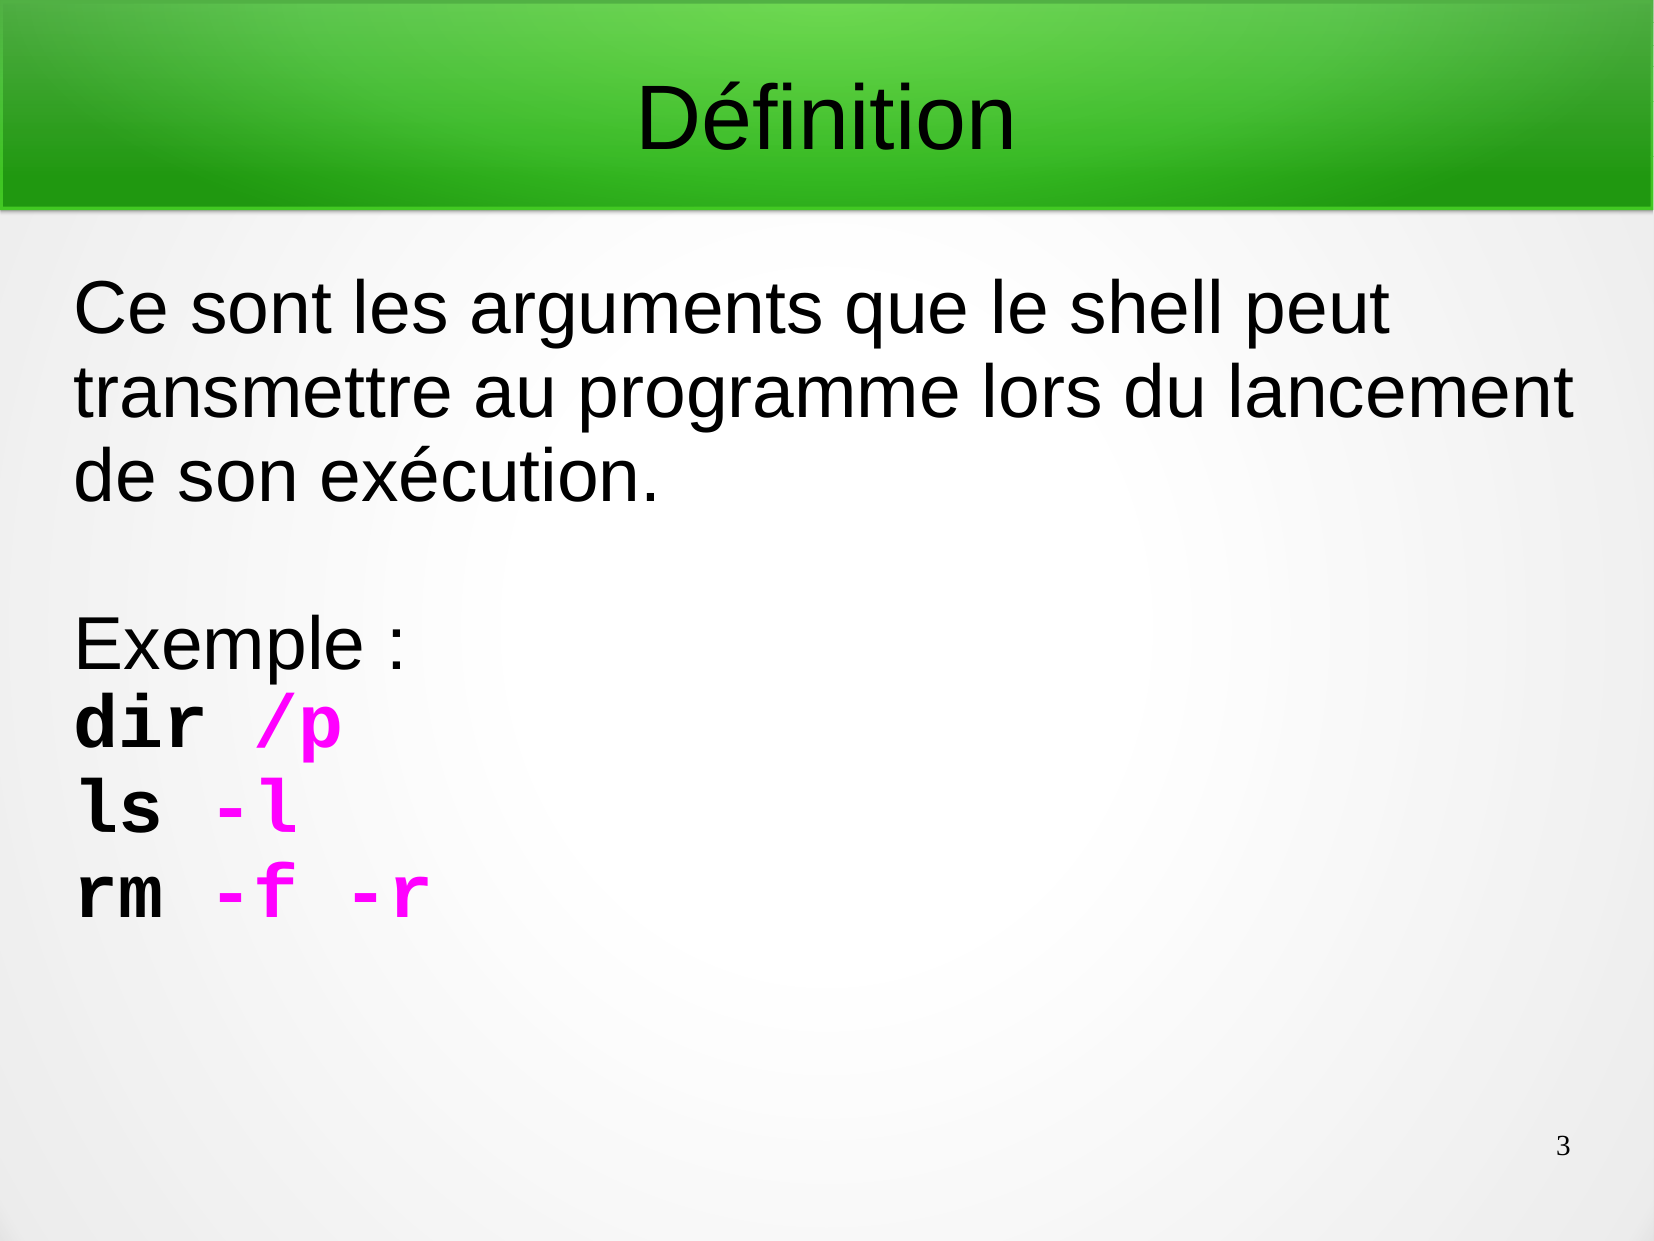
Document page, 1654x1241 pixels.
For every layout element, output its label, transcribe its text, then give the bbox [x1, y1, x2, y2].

text_box Ce sont les arguments que le shell peut transmettre au programme lors du lancement de son exécution. Exemple : dir /p ls -l rm -f -r [59, 258, 1595, 948]
title Définition [82, 47, 1571, 189]
